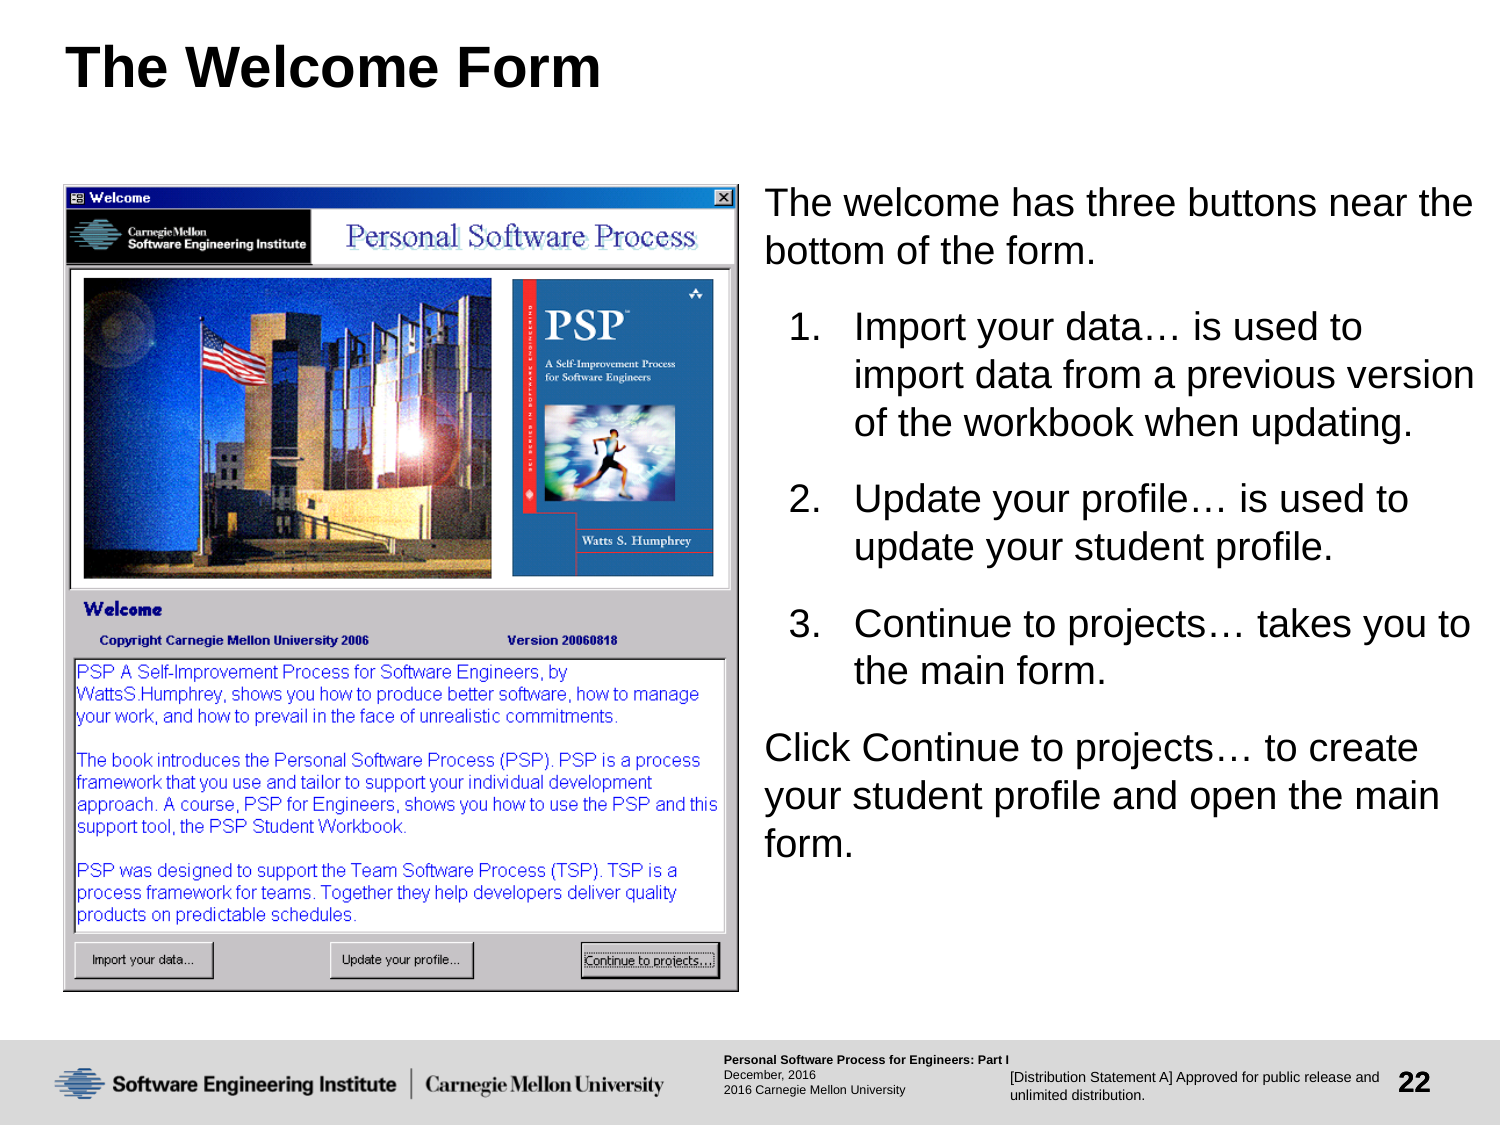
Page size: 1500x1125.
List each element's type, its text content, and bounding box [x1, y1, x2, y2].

list The welcome has three buttons near the bottom of the form. Import your data… is used to import data from a previous version of the workbook when updating. Update your profile… is used to update your student profile. Continue to projects… takes you to the main form. Click Continue to projects… to create your student profile and open the main form. [764, 176, 1476, 891]
picture [46, 1061, 673, 1104]
picture [63, 184, 739, 992]
title The Welcome Form [65, 37, 1313, 148]
